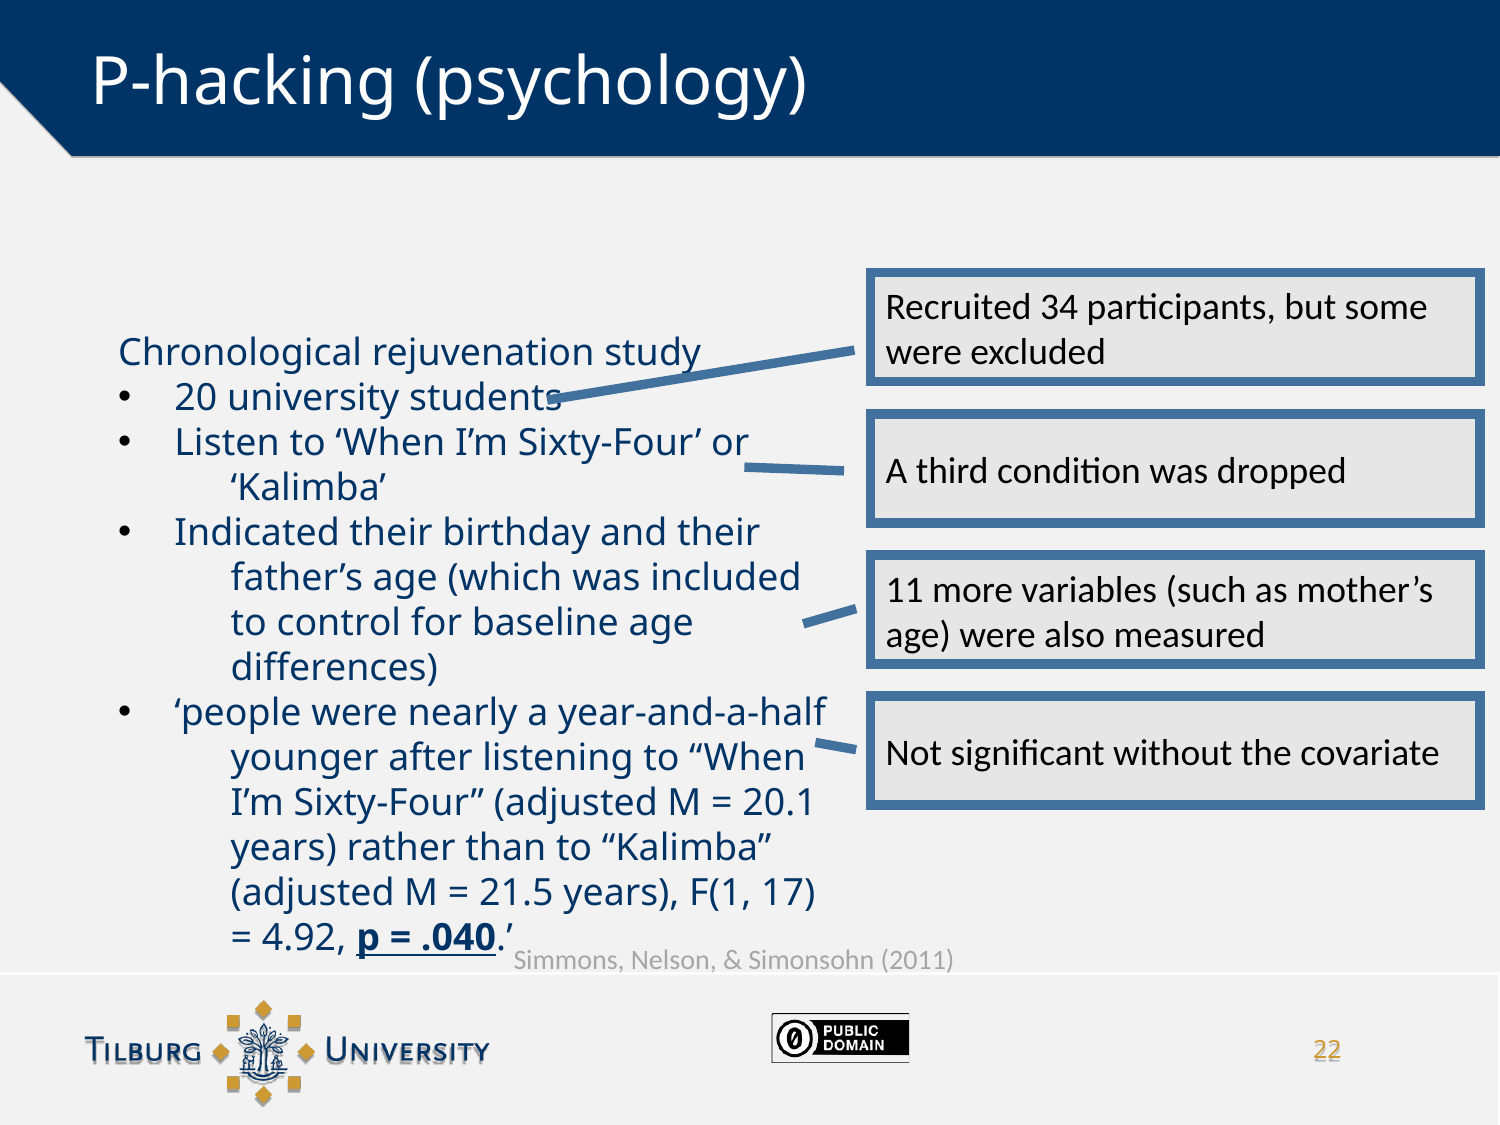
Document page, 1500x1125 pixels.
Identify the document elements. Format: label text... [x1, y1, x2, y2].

text_box Recruited 34 participants, but some were excluded [871, 272, 1480, 381]
title P-hacking (psychology) [75, 0, 1426, 156]
text_box 11 more variables (such as mother’s age) were also measured [871, 555, 1480, 664]
text_box [1298, 1026, 1426, 1087]
text_box Simmons, Nelson, & Simonsohn (2011) [498, 934, 1500, 983]
text_box [772, 1014, 909, 1062]
text_box A third condition was dropped [871, 414, 1480, 523]
text_box Chronological rejuvenation study 20 university students Listen to ‘When I’m Sixty-Four’ or ‘Kalimba’ Indicated their birthday and their father’s age (which was included to control for baseline age differences) ‘people were nearly a year-and-a-half younger after listening to “When I’m Sixty-Four” (adjusted M = 20.1 years) rather than to “Kalimba” (adjusted M = 21.5 years), F(1, 17) = 4.92, p = .040.’ [103, 320, 849, 980]
text_box Not significant without the covariate [871, 696, 1480, 805]
